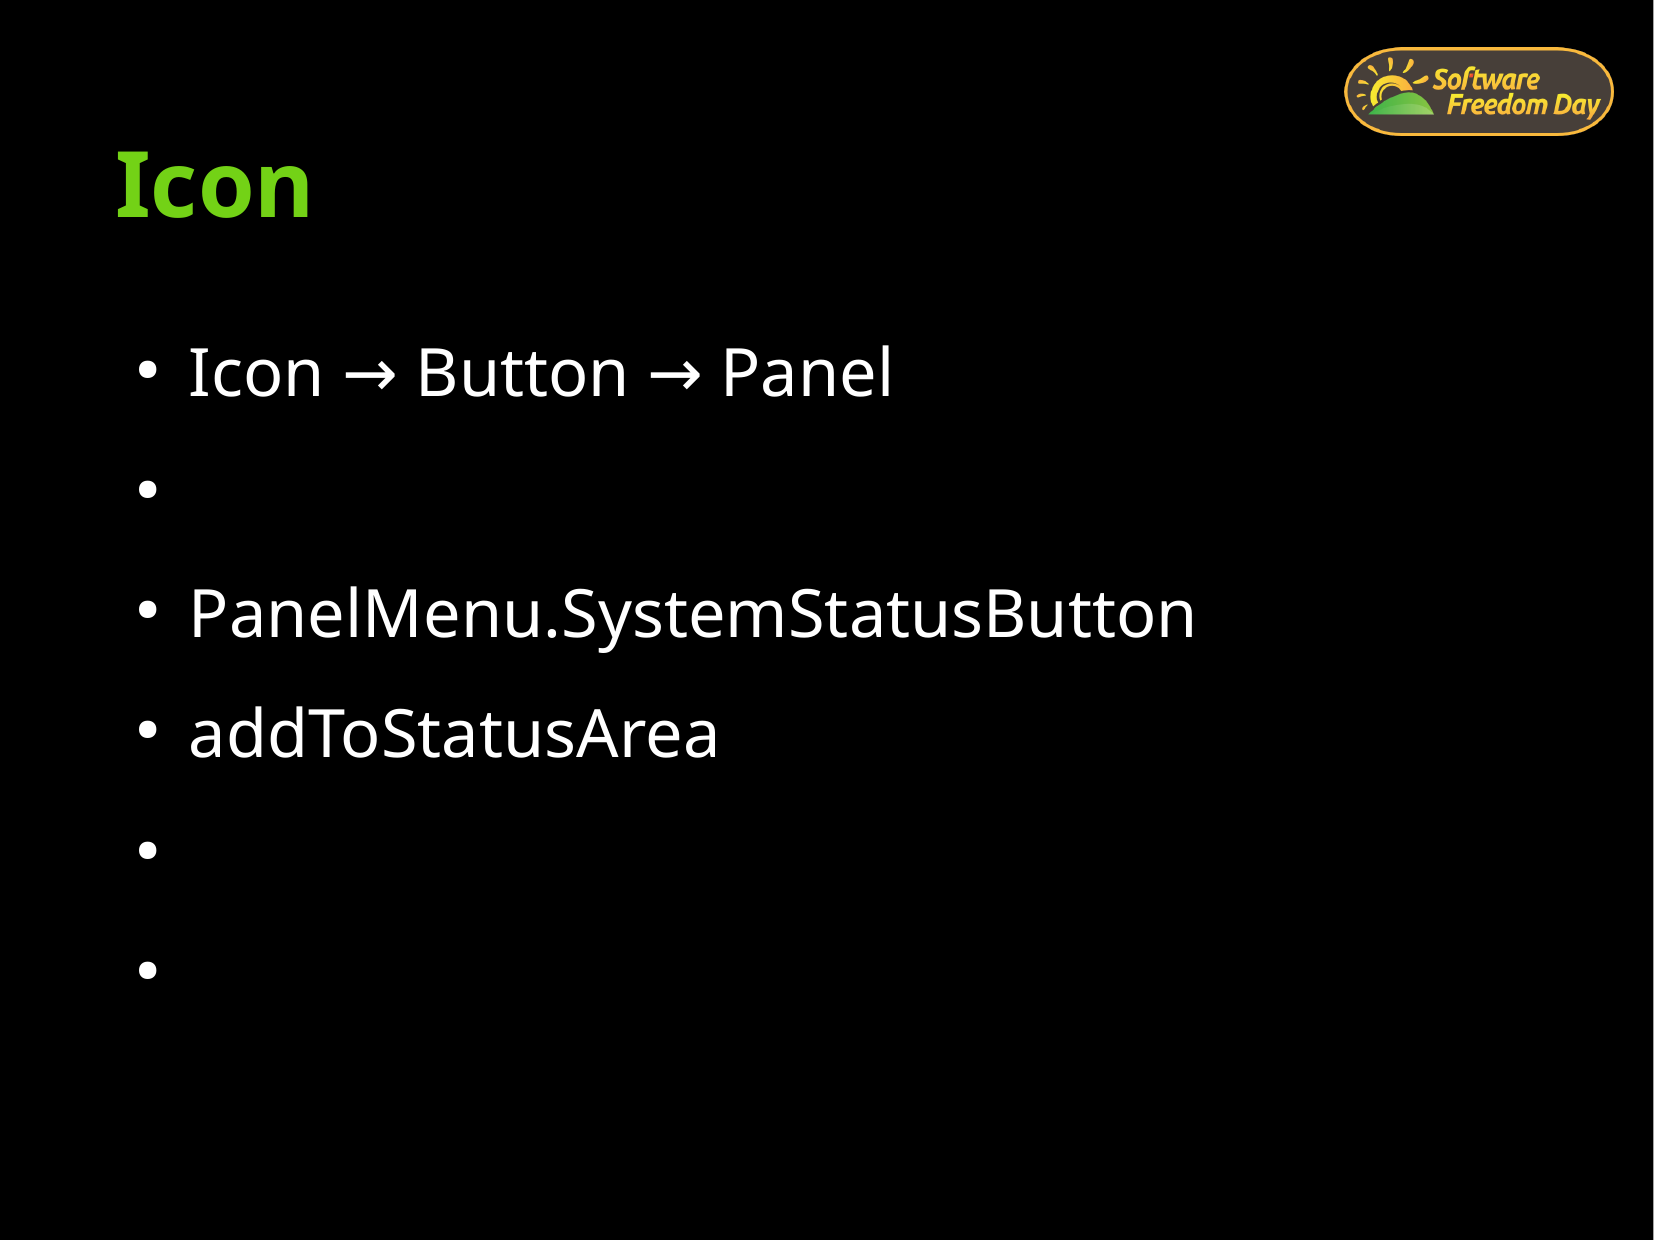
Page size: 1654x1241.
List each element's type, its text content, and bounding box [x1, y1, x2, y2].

title Icon [115, 78, 1539, 287]
picture [1344, 47, 1614, 136]
list Icon → Button → Panel PanelMenu.SystemStatusButton addToStatusArea [118, 325, 1536, 1145]
